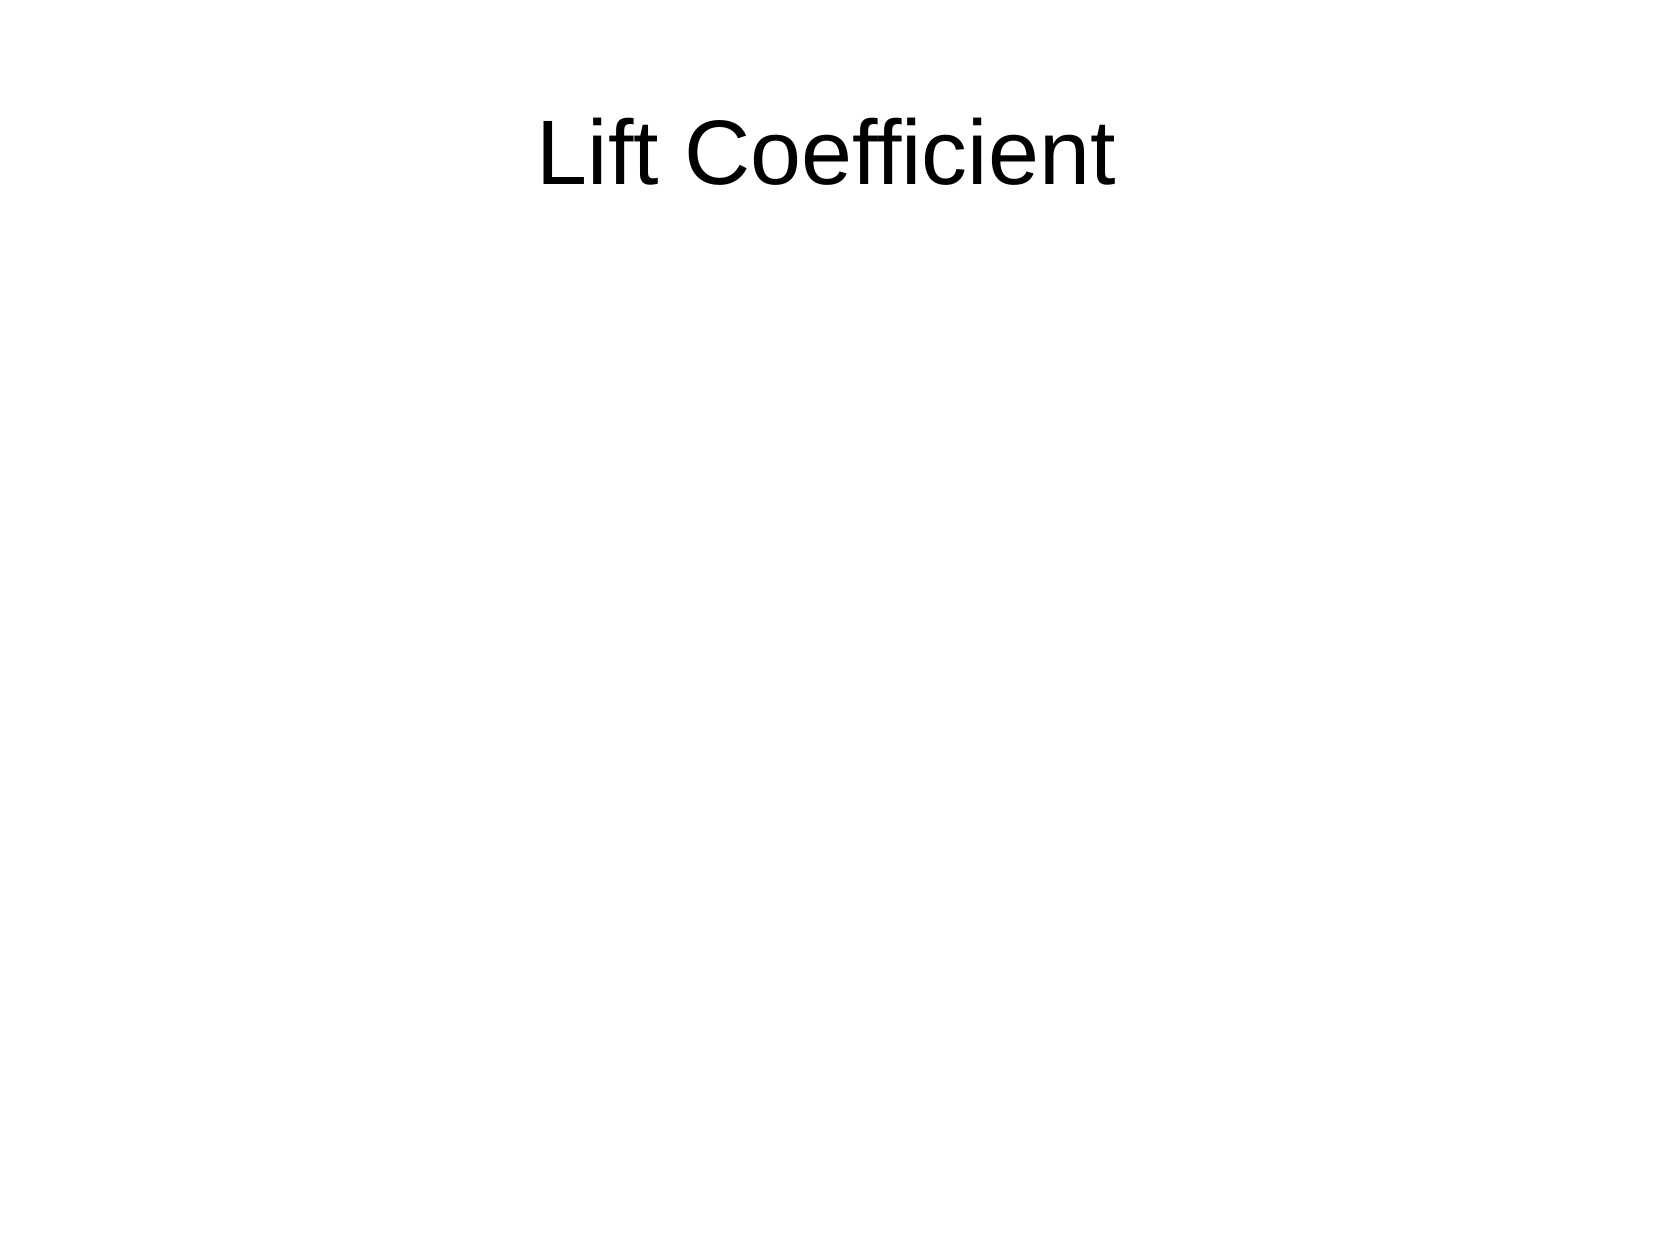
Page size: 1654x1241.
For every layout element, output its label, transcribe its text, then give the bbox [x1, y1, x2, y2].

title Lift Coefficient [82, 49, 1571, 257]
